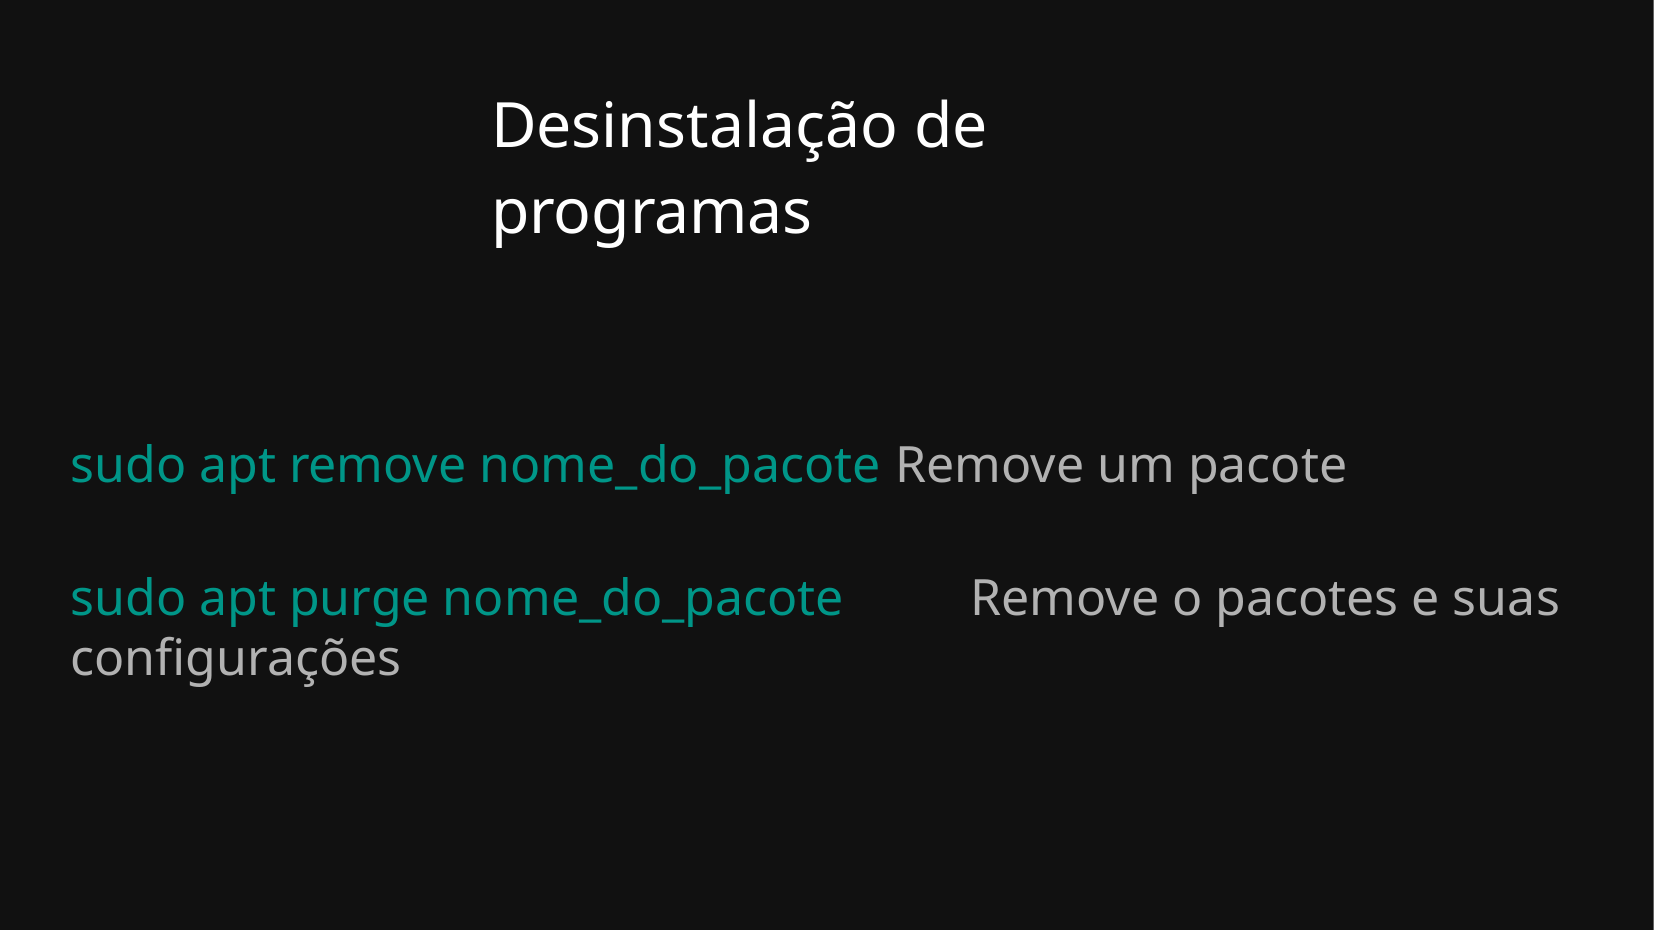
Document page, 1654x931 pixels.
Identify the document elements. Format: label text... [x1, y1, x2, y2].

text_box sudo apt remove nome_do_pacote Remove um pacote [55, 416, 1623, 500]
text_box Desinstalação de programas [491, 63, 1163, 176]
text_box sudo apt purge nome_do_pacote Remove o pacotes e suas configurações [55, 550, 1643, 633]
